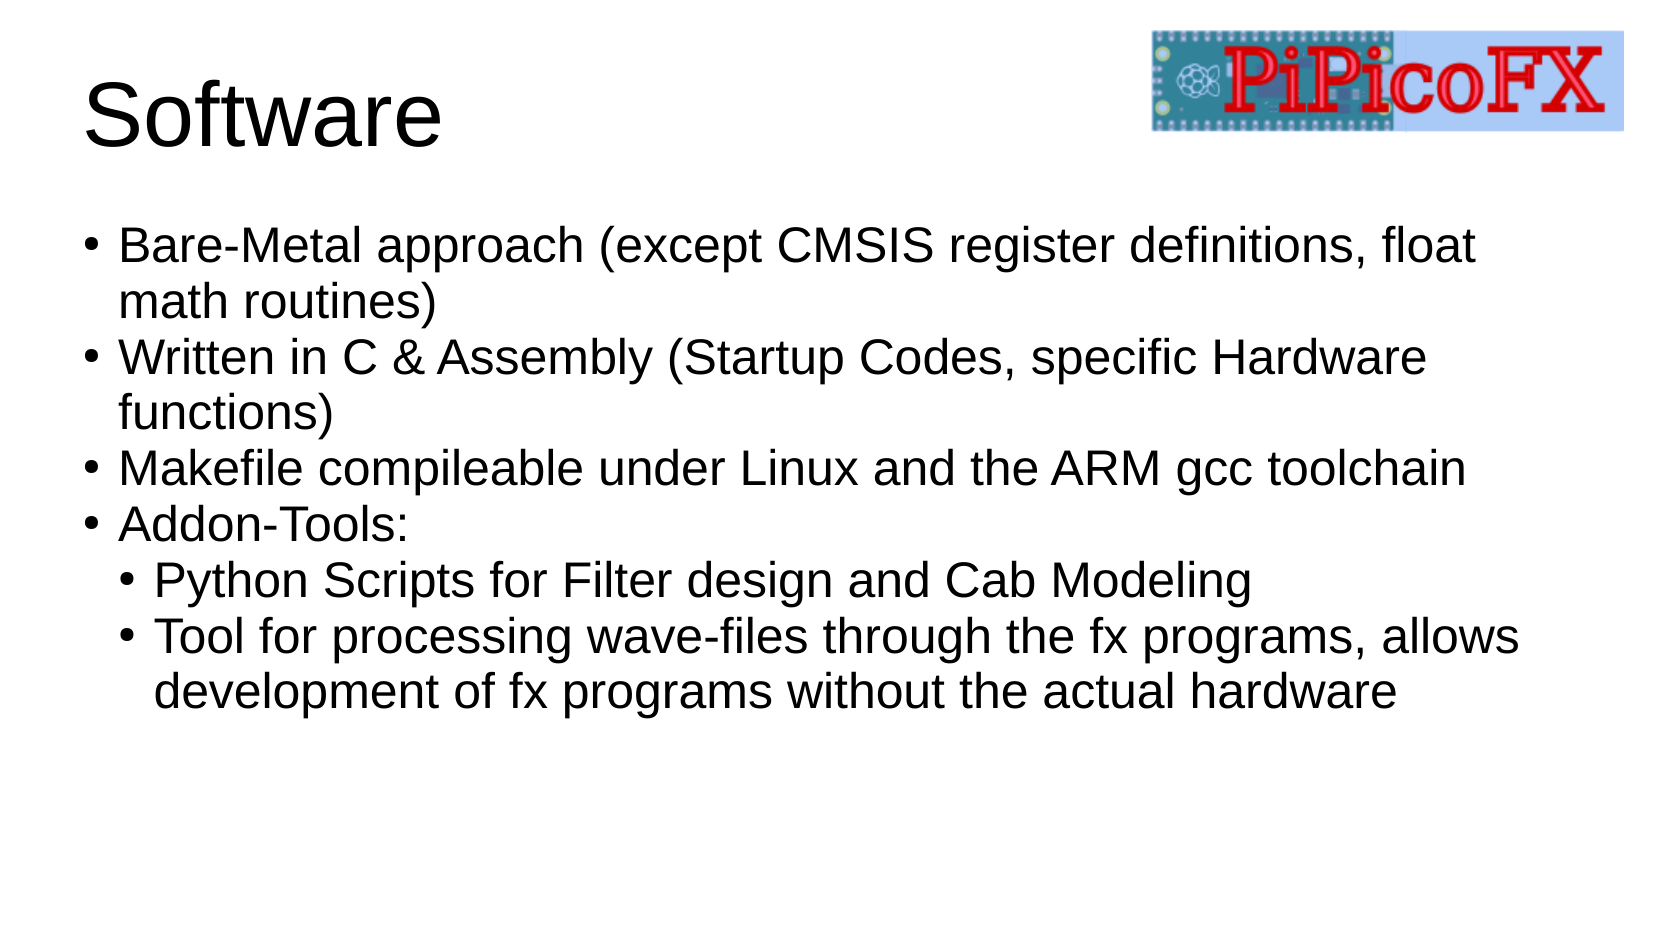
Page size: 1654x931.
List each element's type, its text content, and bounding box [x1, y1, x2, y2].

picture [1151, 29, 1624, 133]
title Software [82, 37, 1571, 193]
subtitle Bare-Metal approach (except CMSIS register definitions, float math routines) Written in C & Assembly (Startup Codes, specific Hardware functions) Makefile compileable under Linux and the ARM gcc toolchain Addon-Tools: Python Scripts for Filter design and Cab Modeling Tool for processing wave-files through the fx programs, allows development of fx programs without the actual hardware [82, 217, 1571, 758]
